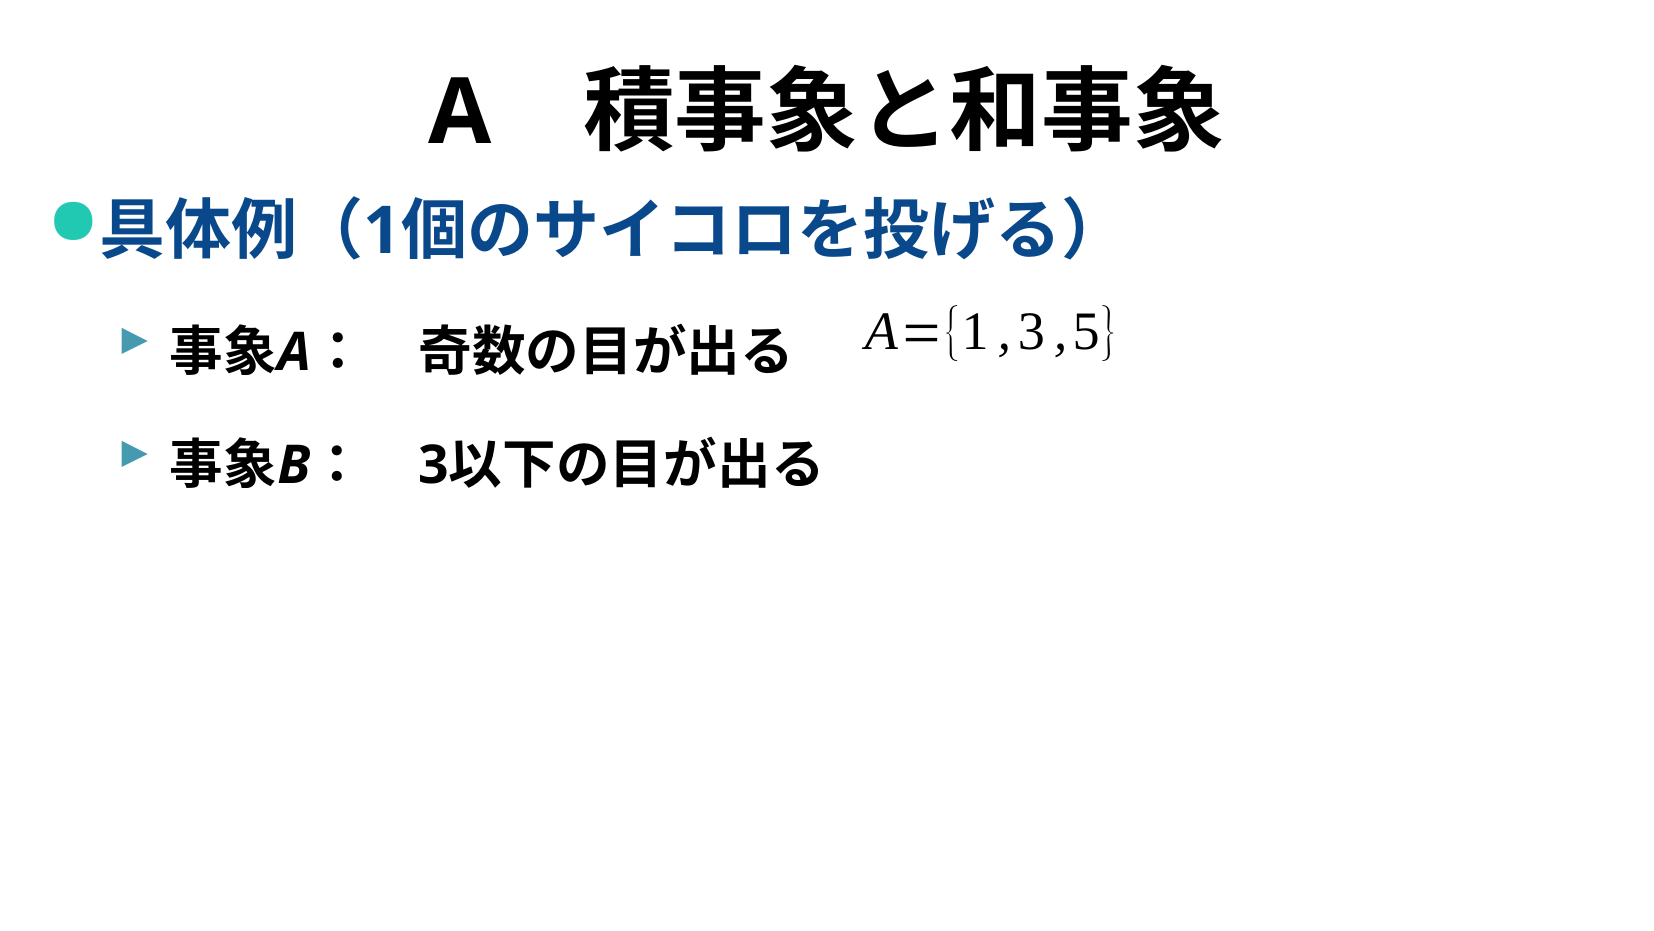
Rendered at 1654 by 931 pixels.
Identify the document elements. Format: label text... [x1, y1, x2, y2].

list 具体例（1個のサイコロを投げる） 事象A： 奇数の目が出る 事象B： 3以下の目が出る [29, 177, 1625, 502]
chart [860, 301, 1123, 365]
title A 積事象と和事象 [29, 29, 1625, 177]
